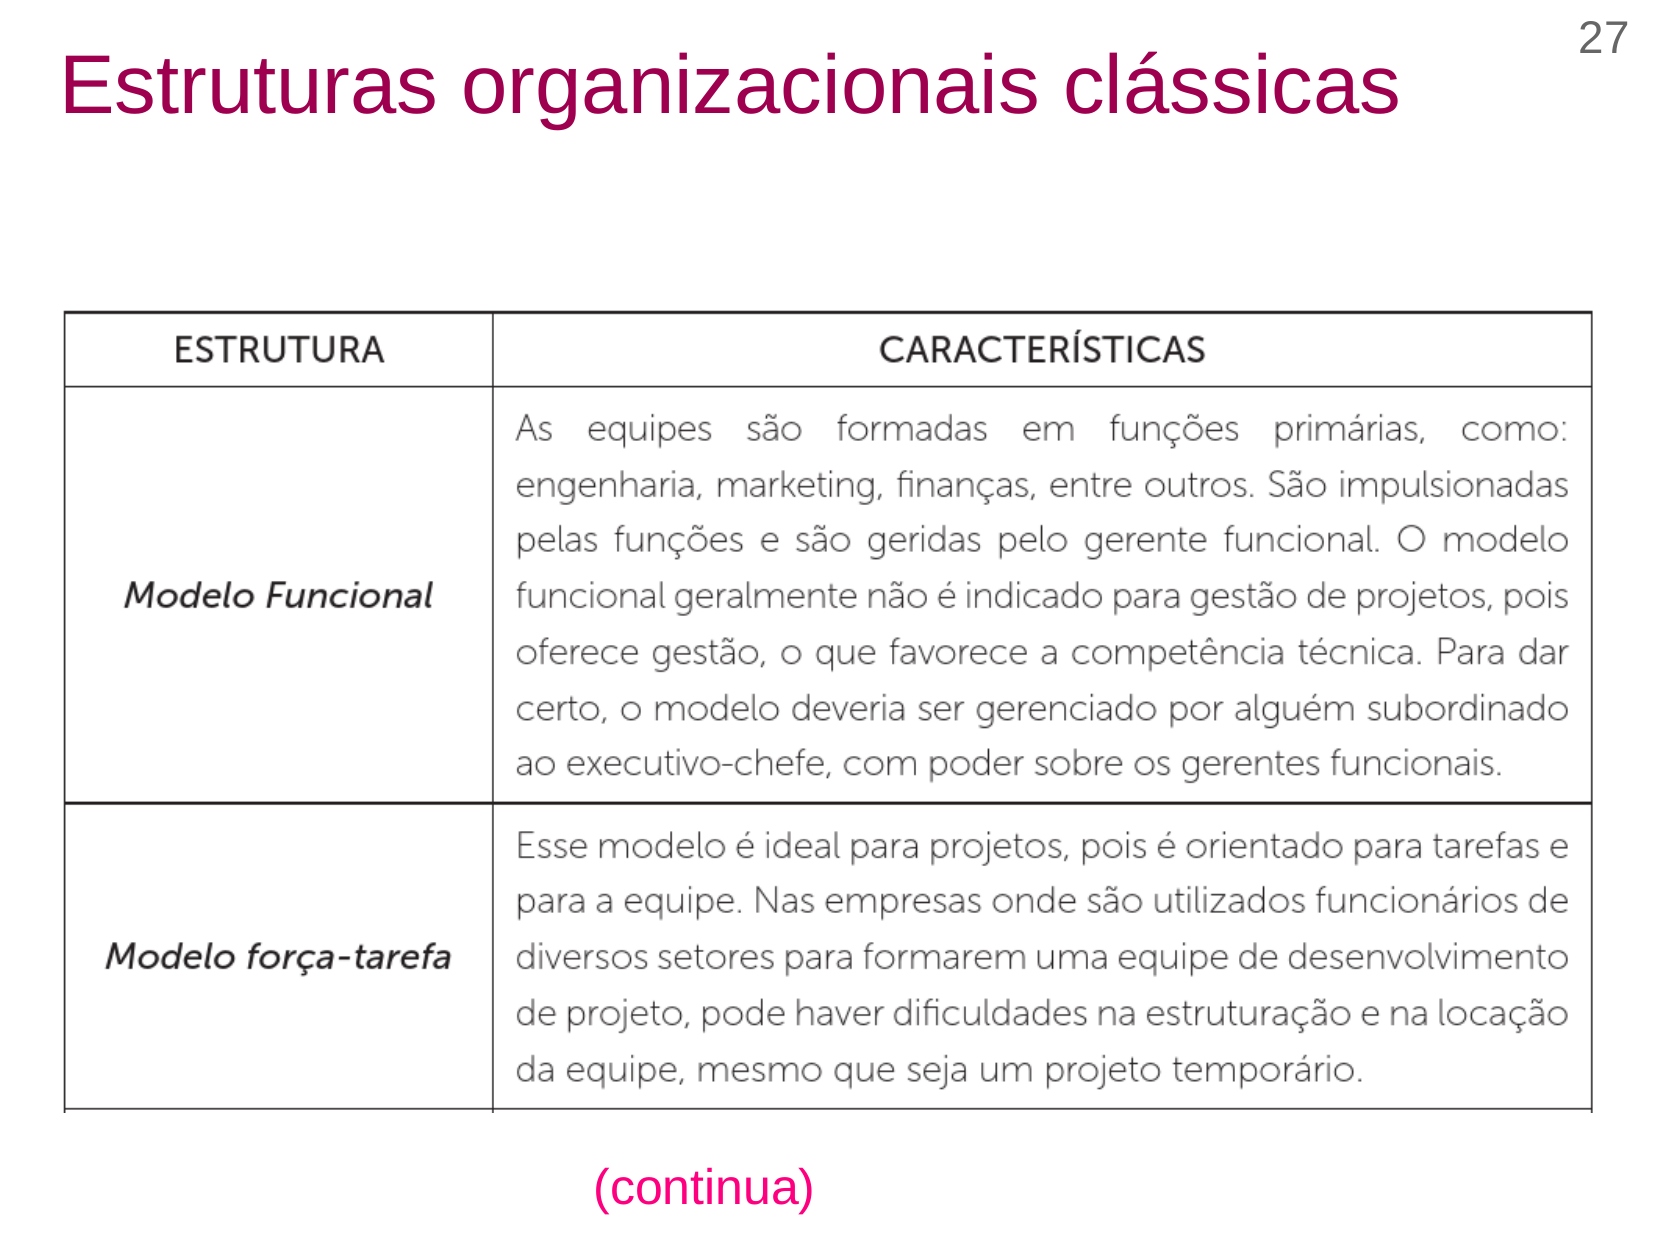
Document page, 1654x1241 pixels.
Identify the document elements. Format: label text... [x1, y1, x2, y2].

text_box (continua) [578, 1151, 831, 1223]
title Estruturas organizacionais clássicas [59, 29, 1595, 148]
picture [61, 308, 1596, 1113]
